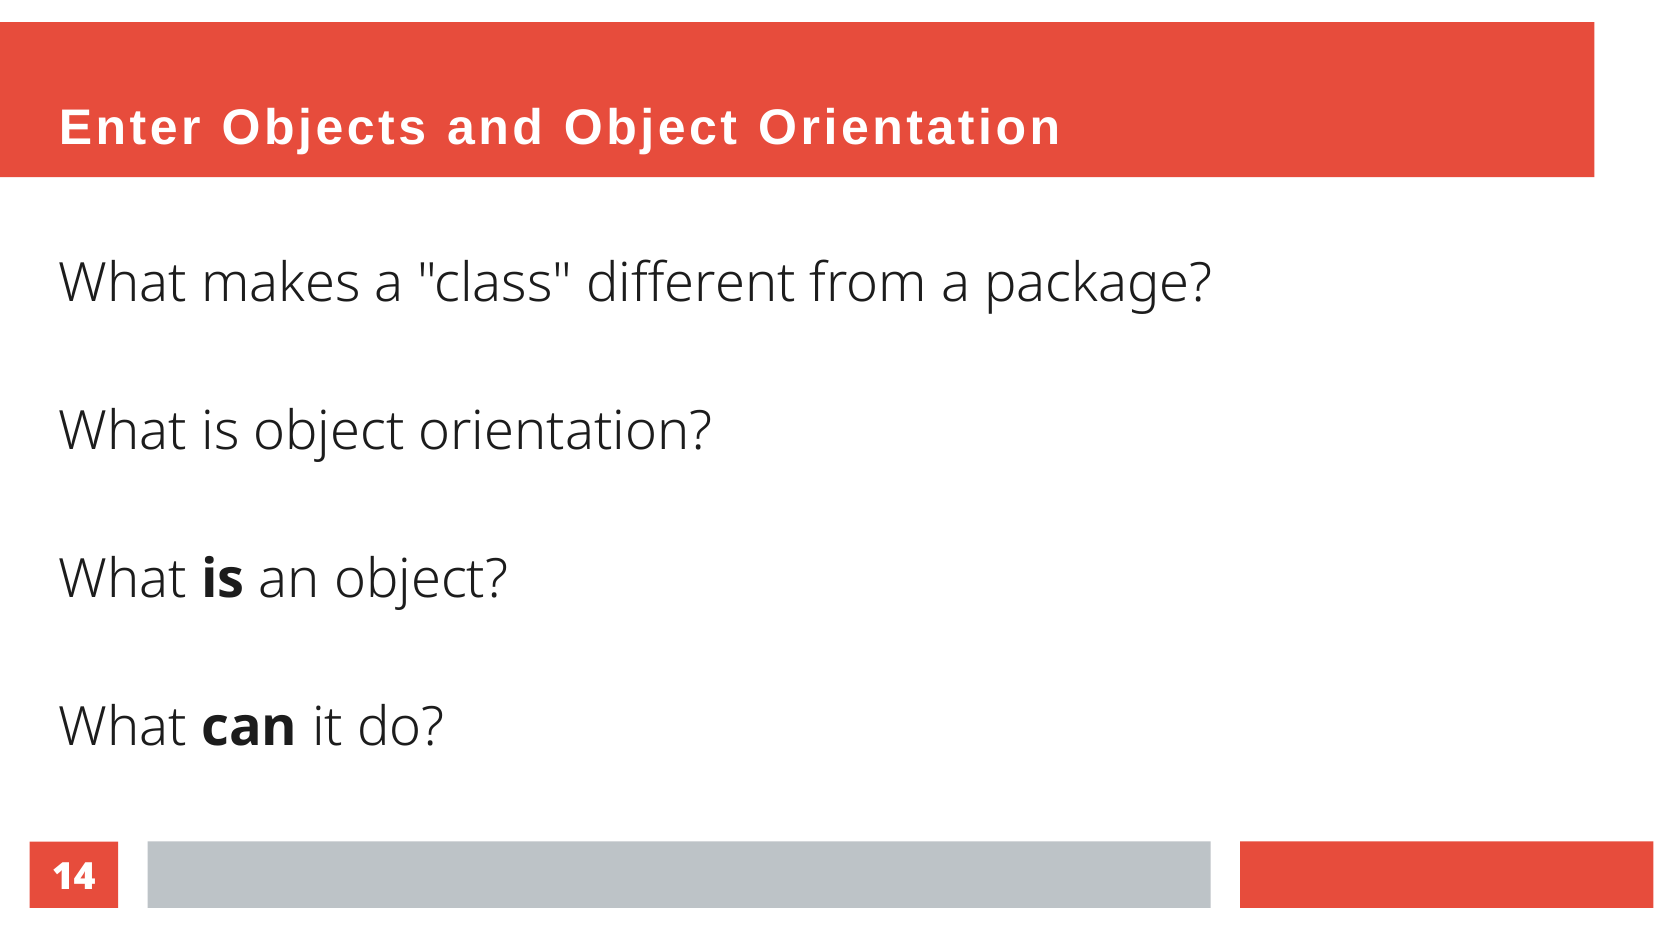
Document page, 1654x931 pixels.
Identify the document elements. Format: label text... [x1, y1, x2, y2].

subtitle What makes a "class" different from a package? What is object orientation? What is an object? What can it do? [59, 243, 1565, 820]
title Enter Objects and Object Orientation [59, 44, 1595, 156]
